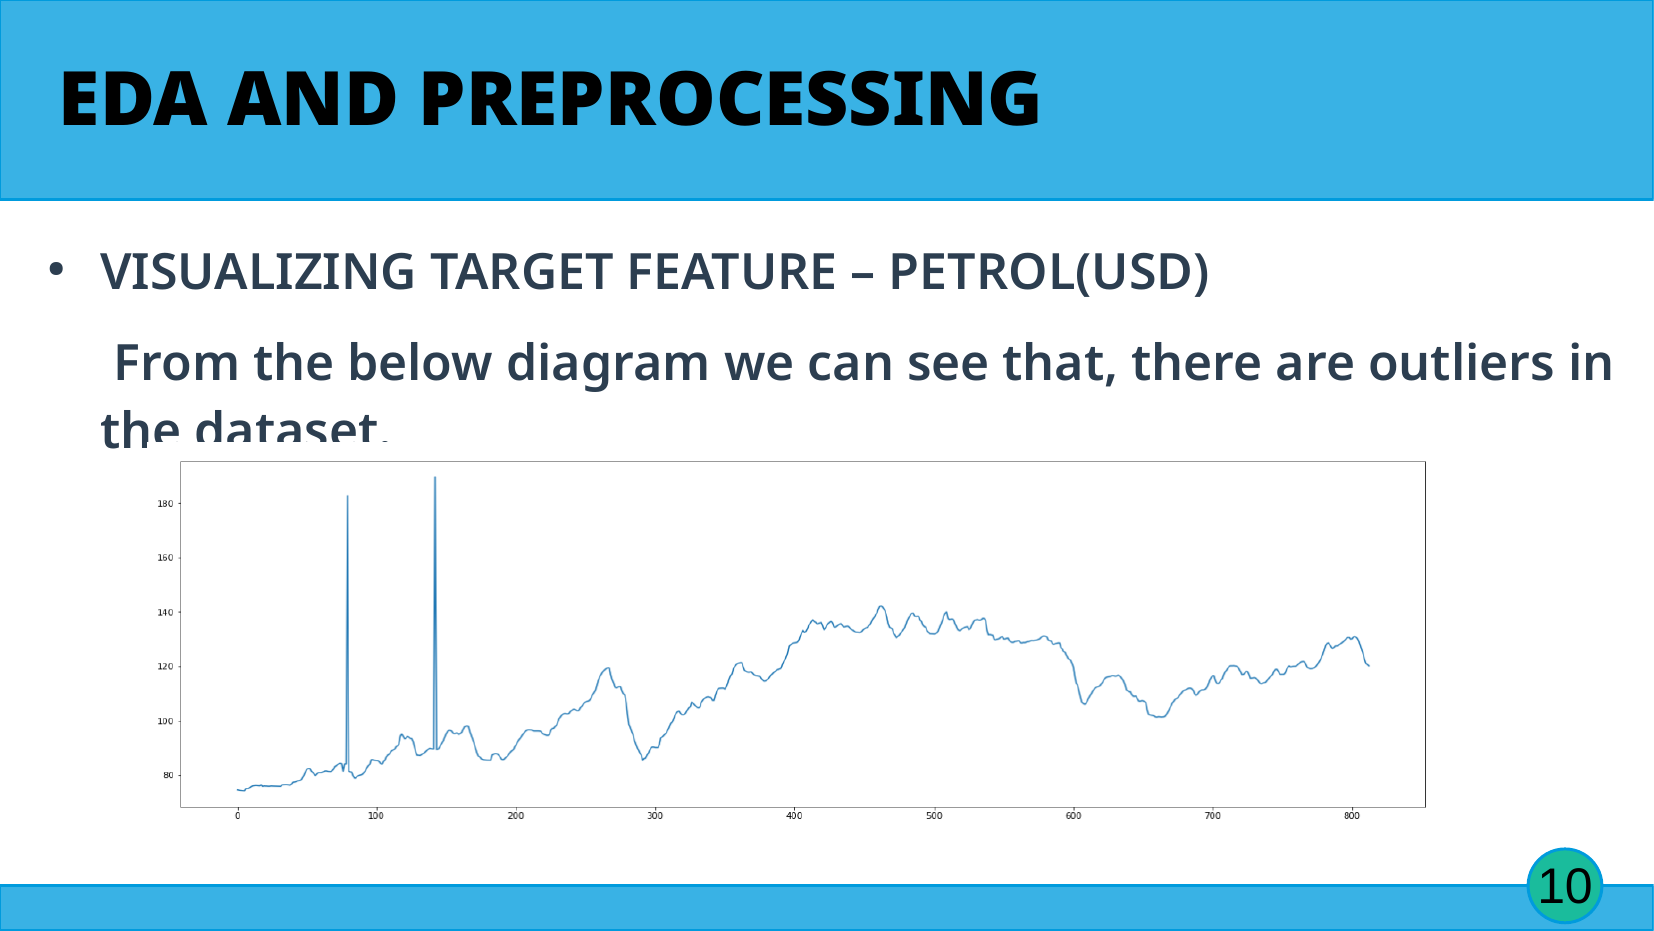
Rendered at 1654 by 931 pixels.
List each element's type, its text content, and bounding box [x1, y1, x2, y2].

list VISUALIZING TARGET FEATURE – PETROL(USD) From the below diagram we can see that, there are outliers in the dataset. [29, 236, 1625, 886]
picture [147, 442, 1447, 827]
title EDA AND PREPROCESSING [59, 37, 1595, 155]
